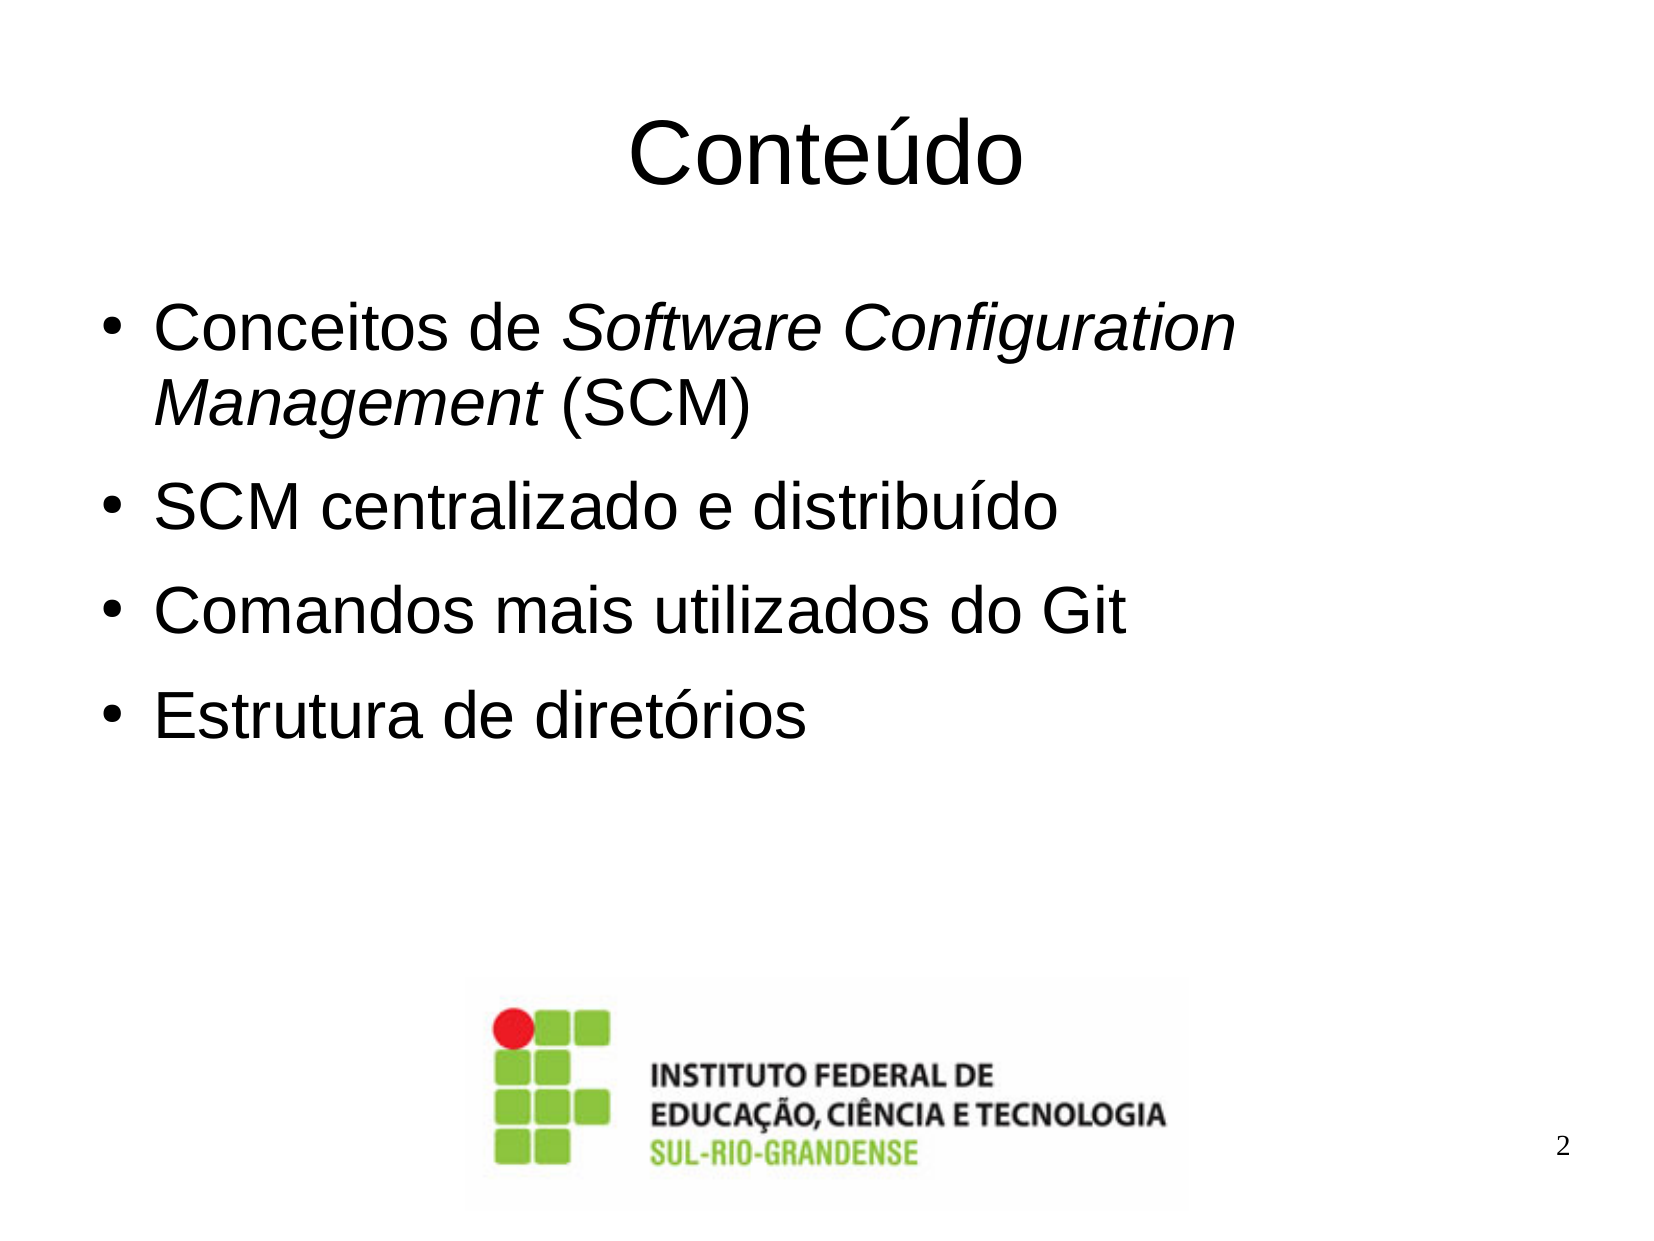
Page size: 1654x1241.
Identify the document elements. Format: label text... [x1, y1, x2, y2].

picture [465, 1094, 1189, 1211]
title Conteúdo [82, 56, 1571, 250]
list Conceitos de Software Configuration Management (SCM) SCM centralizado e distribuído Comandos mais utilizados do Git Estrutura de diretórios [82, 290, 1571, 1094]
